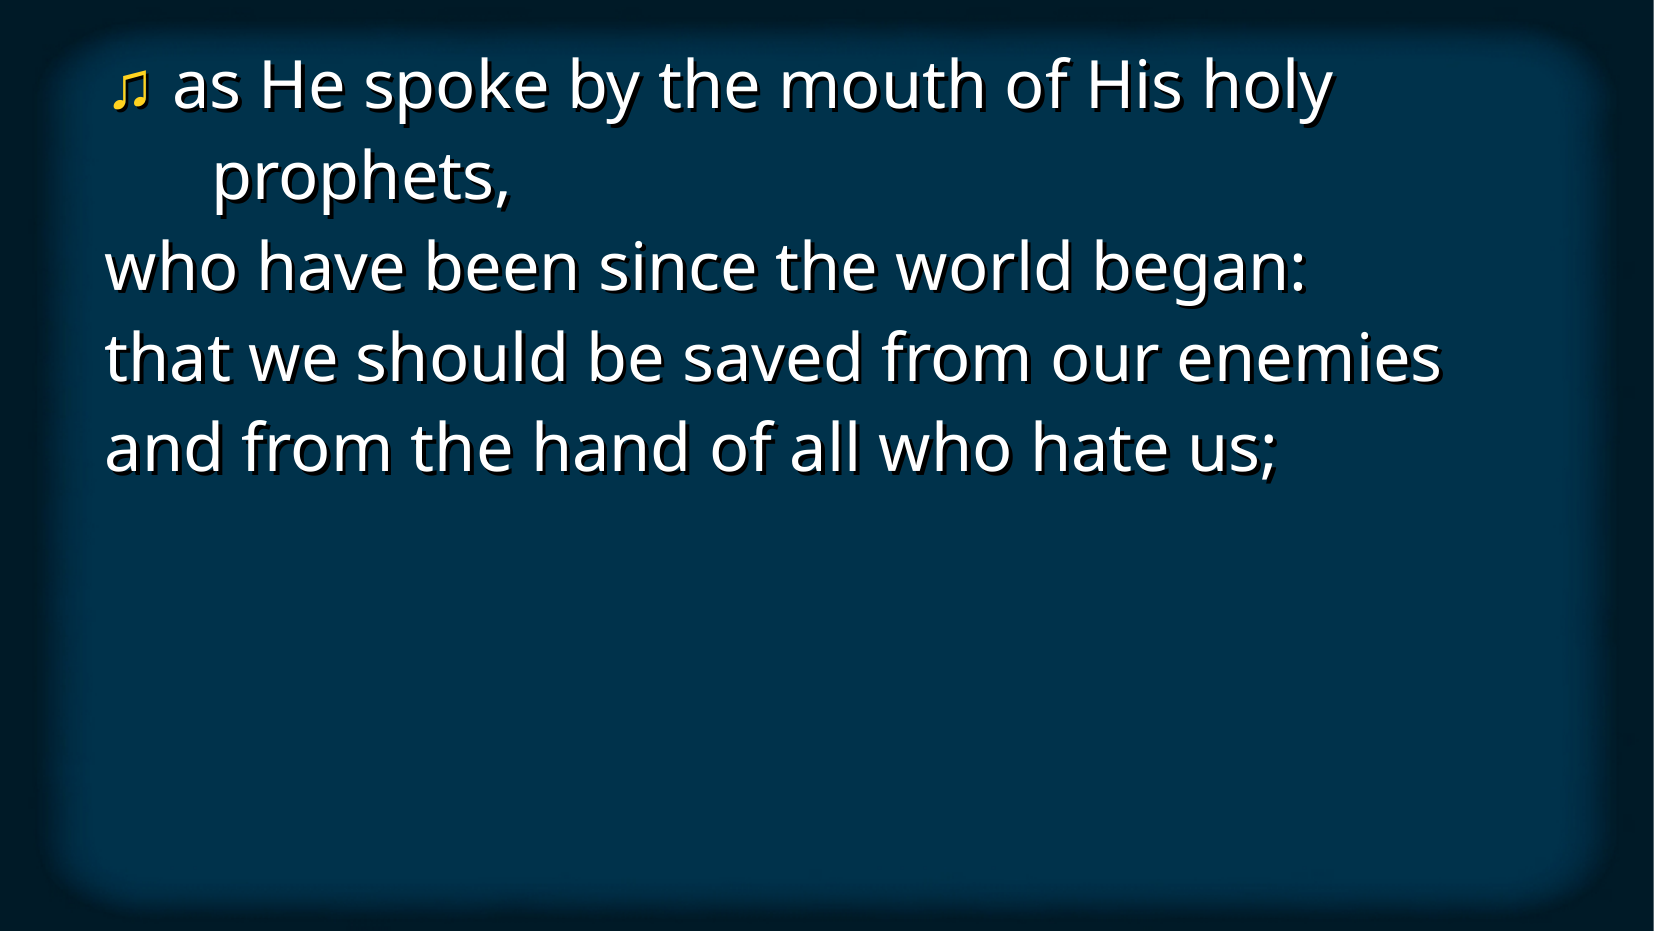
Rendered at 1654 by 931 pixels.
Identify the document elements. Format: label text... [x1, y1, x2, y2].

picture [0, 0, 1654, 931]
text_box ♫ as He spoke by the mouth of His holy prophets, who have been since the world began: that we should be saved from our enemies and from the hand of all who hate us; [90, 30, 1576, 511]
